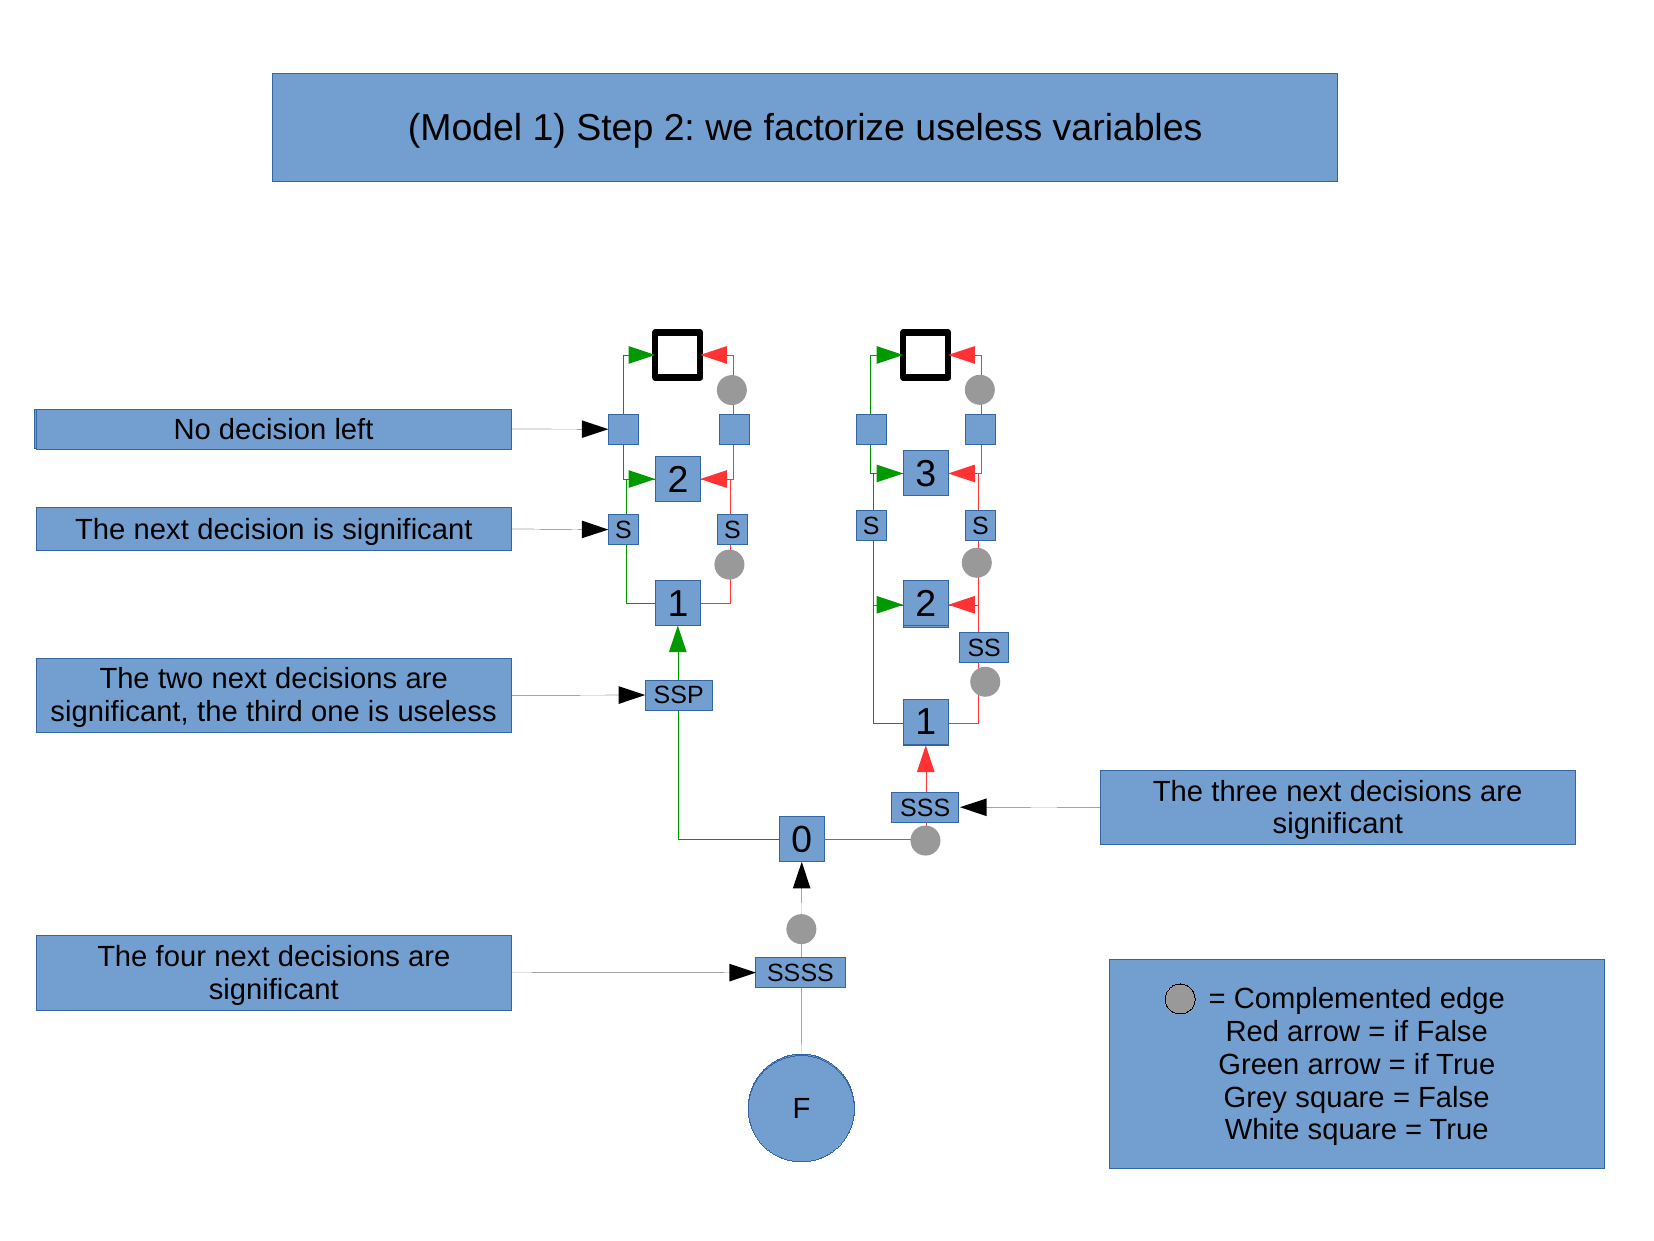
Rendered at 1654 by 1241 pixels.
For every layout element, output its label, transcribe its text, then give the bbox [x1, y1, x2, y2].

text_box The three next decisions are significant [1100, 770, 1576, 845]
text_box [655, 332, 701, 378]
text_box [856, 414, 887, 445]
text_box The two next decisions are significant, the third one is useless [36, 658, 512, 733]
text_box S [965, 510, 996, 541]
text_box [910, 825, 941, 856]
text_box No decision left [36, 409, 512, 450]
text_box 1 [903, 699, 949, 745]
text_box [961, 547, 992, 578]
text_box S [608, 514, 639, 545]
text_box [716, 375, 747, 406]
text_box 1 [655, 580, 701, 626]
text_box [964, 374, 995, 405]
text_box SSS [891, 792, 959, 823]
text_box SSSS [755, 957, 846, 988]
text_box [965, 414, 996, 445]
text_box S [856, 510, 887, 541]
text_box 3 [903, 450, 949, 496]
text_box 2 [903, 580, 949, 626]
text_box [714, 549, 745, 580]
text_box The next decision is significant [36, 507, 512, 551]
text_box SSP [645, 680, 713, 711]
text_box SS [959, 632, 1009, 663]
text_box [1165, 983, 1196, 1014]
text_box [608, 414, 639, 445]
text_box [719, 414, 750, 445]
text_box 0 [779, 816, 825, 862]
text_box The four next decisions are significant [36, 935, 512, 1011]
text_box F [748, 1055, 855, 1162]
text_box (Model 1) Step 2: we factorize useless variables [272, 73, 1338, 182]
text_box = Complemented edge Red arrow = if False Green arrow = if True Grey square = False White square = True [1109, 959, 1605, 1169]
text_box 2 [655, 456, 701, 502]
text_box [970, 666, 1001, 697]
text_box S [717, 514, 748, 545]
text_box [786, 914, 817, 945]
text_box [903, 332, 949, 378]
